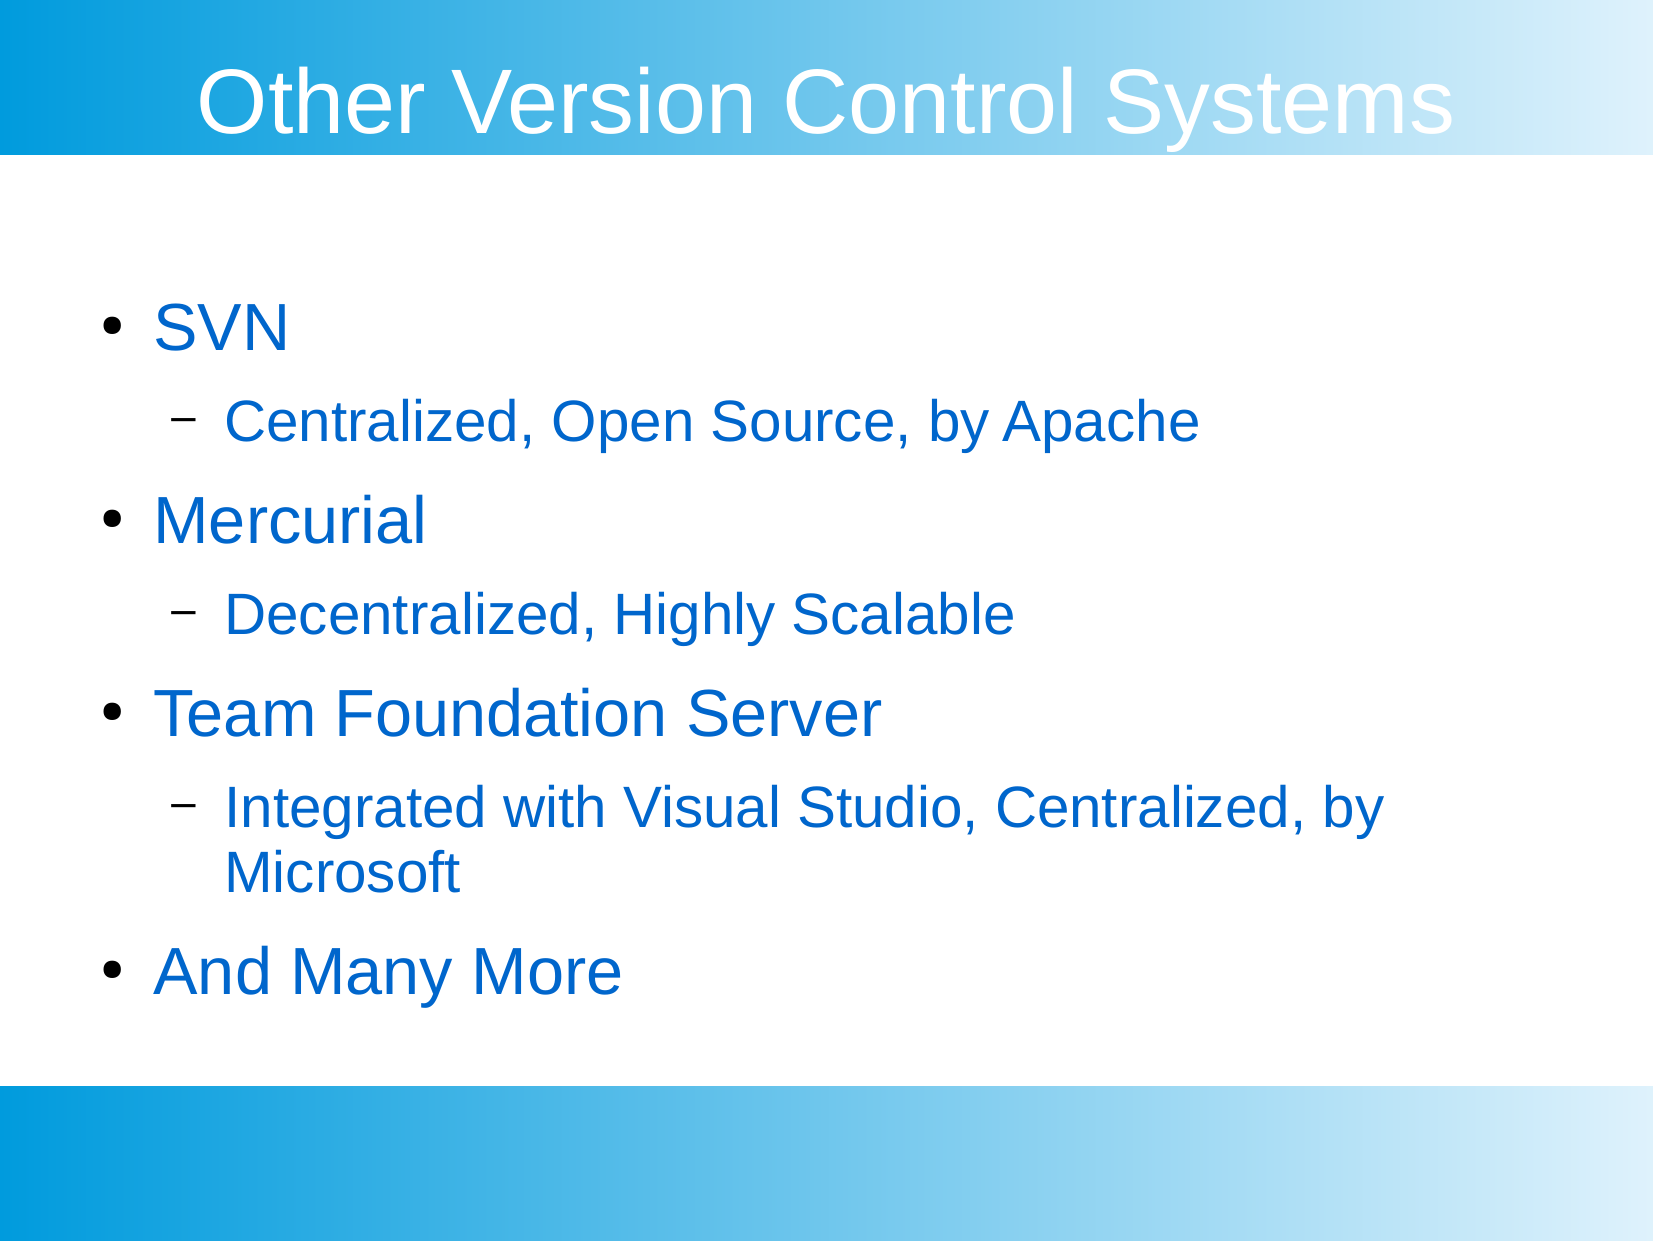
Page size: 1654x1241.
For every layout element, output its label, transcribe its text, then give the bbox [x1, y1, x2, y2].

list SVN Centralized, Open Source, by Apache Mercurial Decentralized, Highly Scalable Team Foundation Server Integrated with Visual Studio, Centralized, by Microsoft And Many More [82, 290, 1571, 1010]
title Other Version Control Systems [82, 49, 1571, 155]
